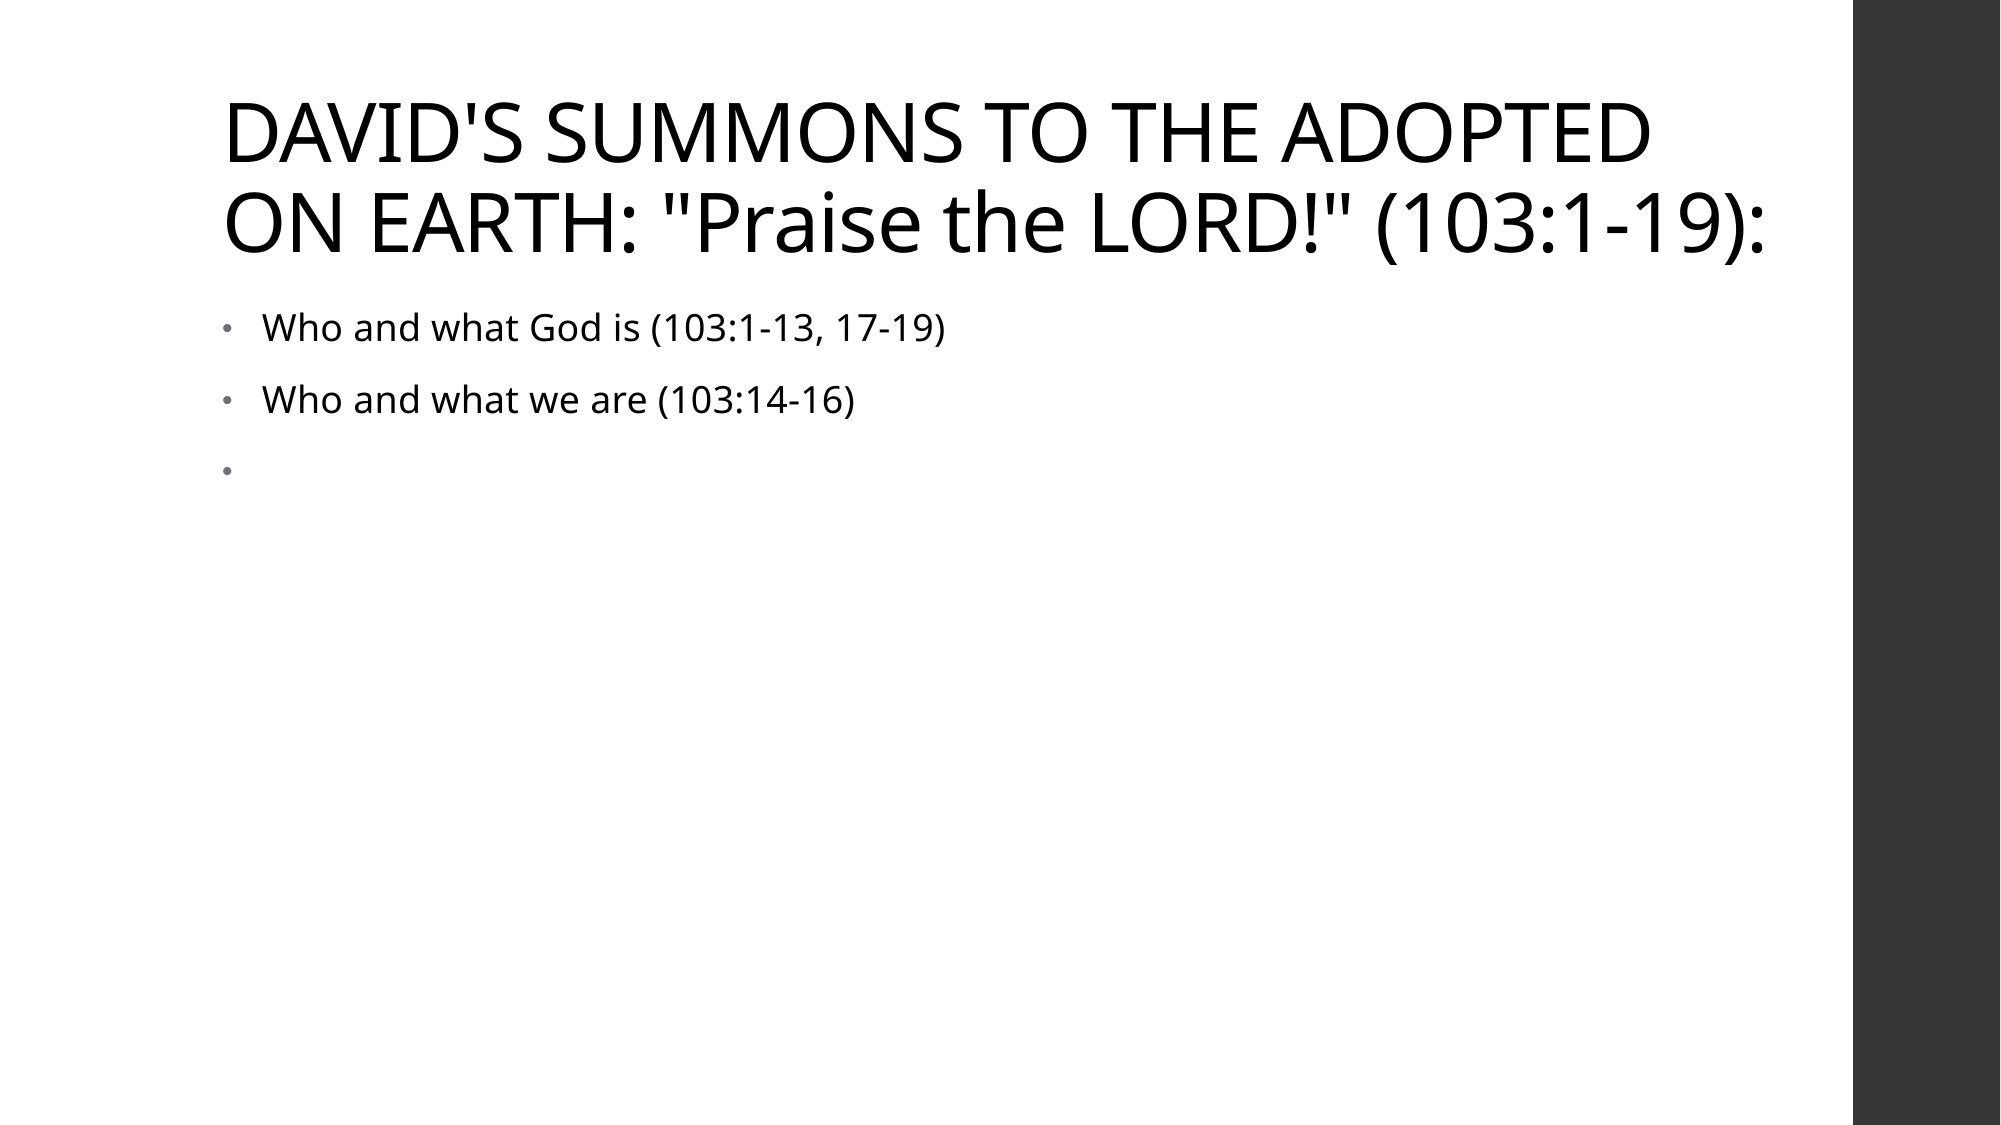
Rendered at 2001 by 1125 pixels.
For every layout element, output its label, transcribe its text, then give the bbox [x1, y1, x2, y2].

title DAVID'S SUMMONS TO THE ADOPTED ON EARTH: "Praise the LORD!" (103:1-19): [206, 60, 1797, 278]
list Who and what God is (103:1-13, 17-19) Who and what we are (103:14-16) [206, 299, 1617, 1014]
